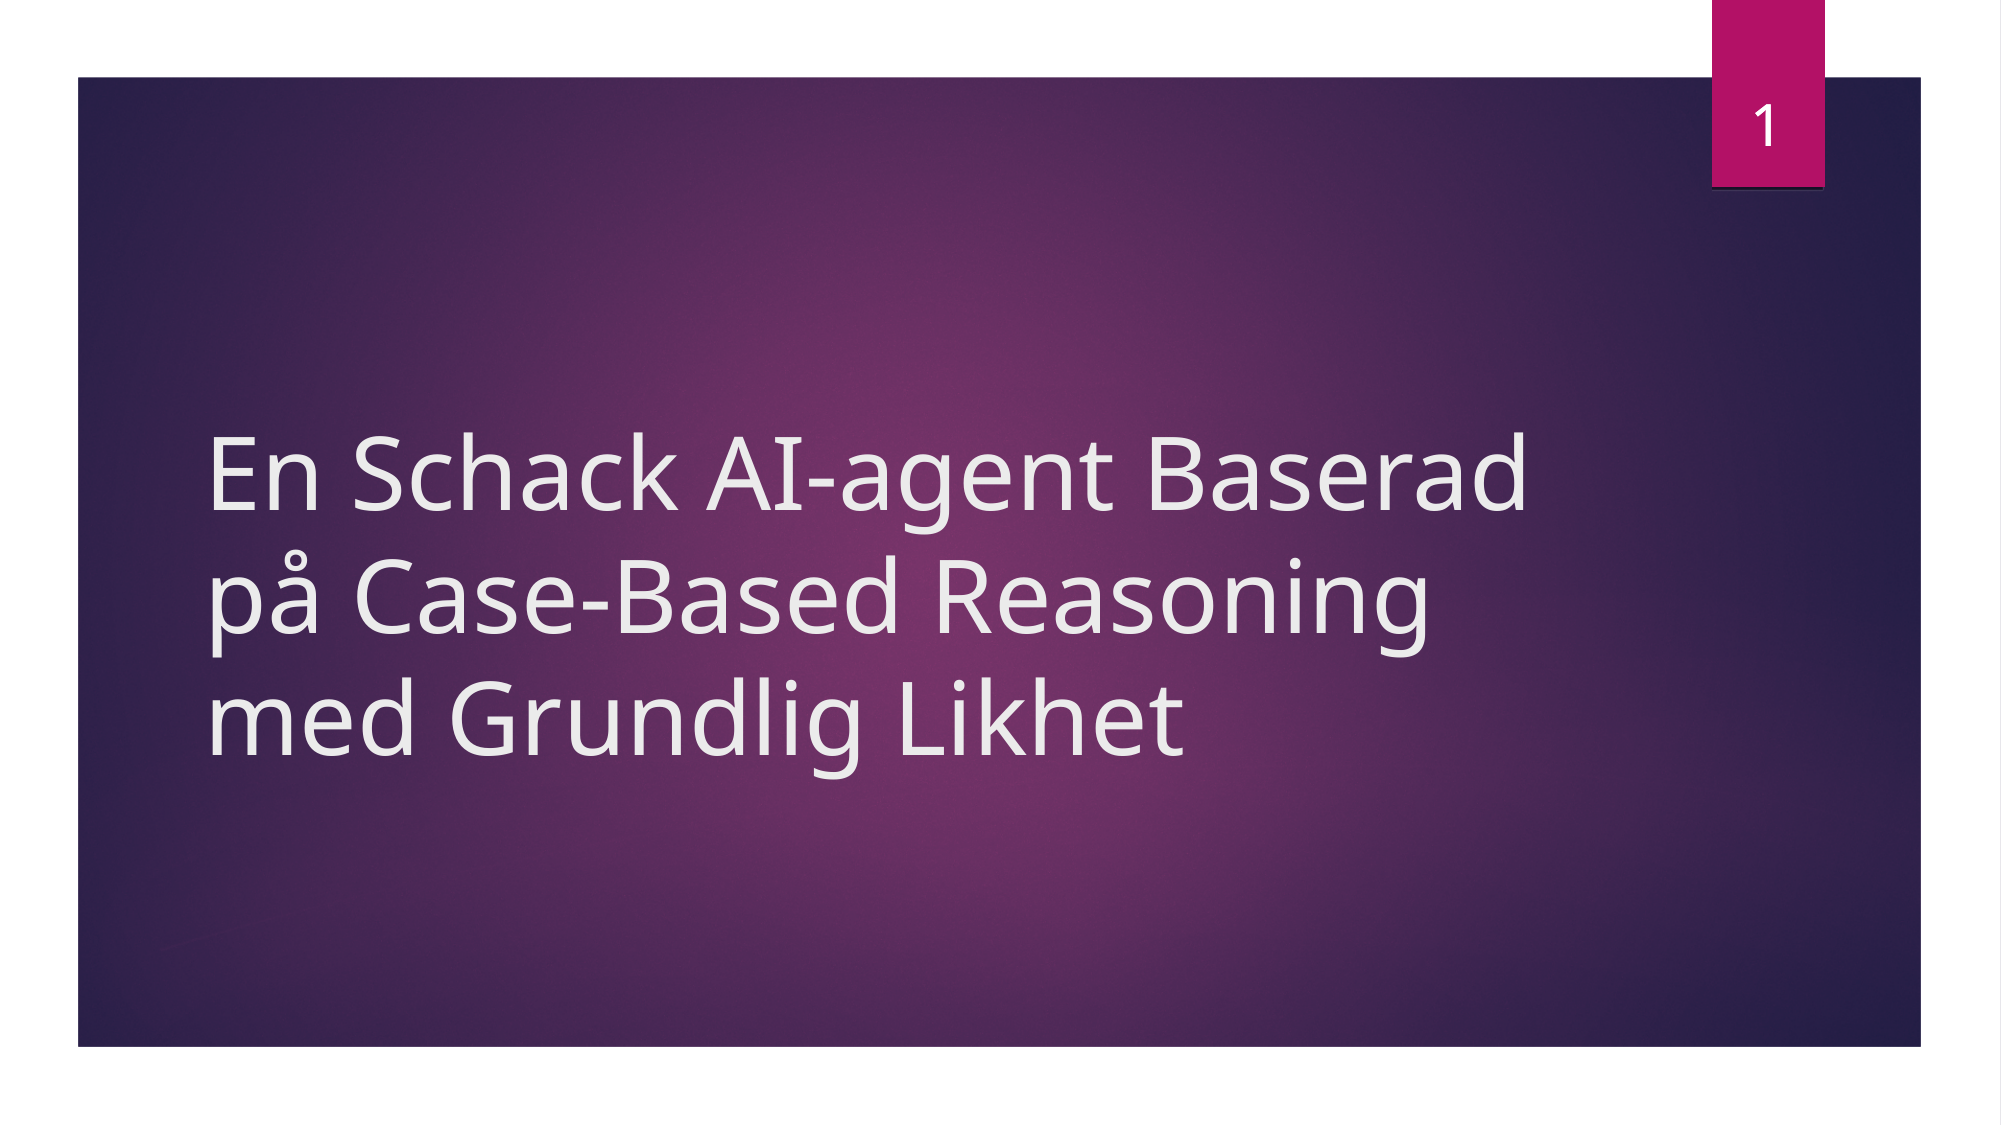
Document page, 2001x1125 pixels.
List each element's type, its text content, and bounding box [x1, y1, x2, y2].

title En Schack AI-agent Baserad på Case-Based Reasoning med Grundlig Likhet [189, 344, 1638, 784]
text_box [1698, 48, 1836, 175]
